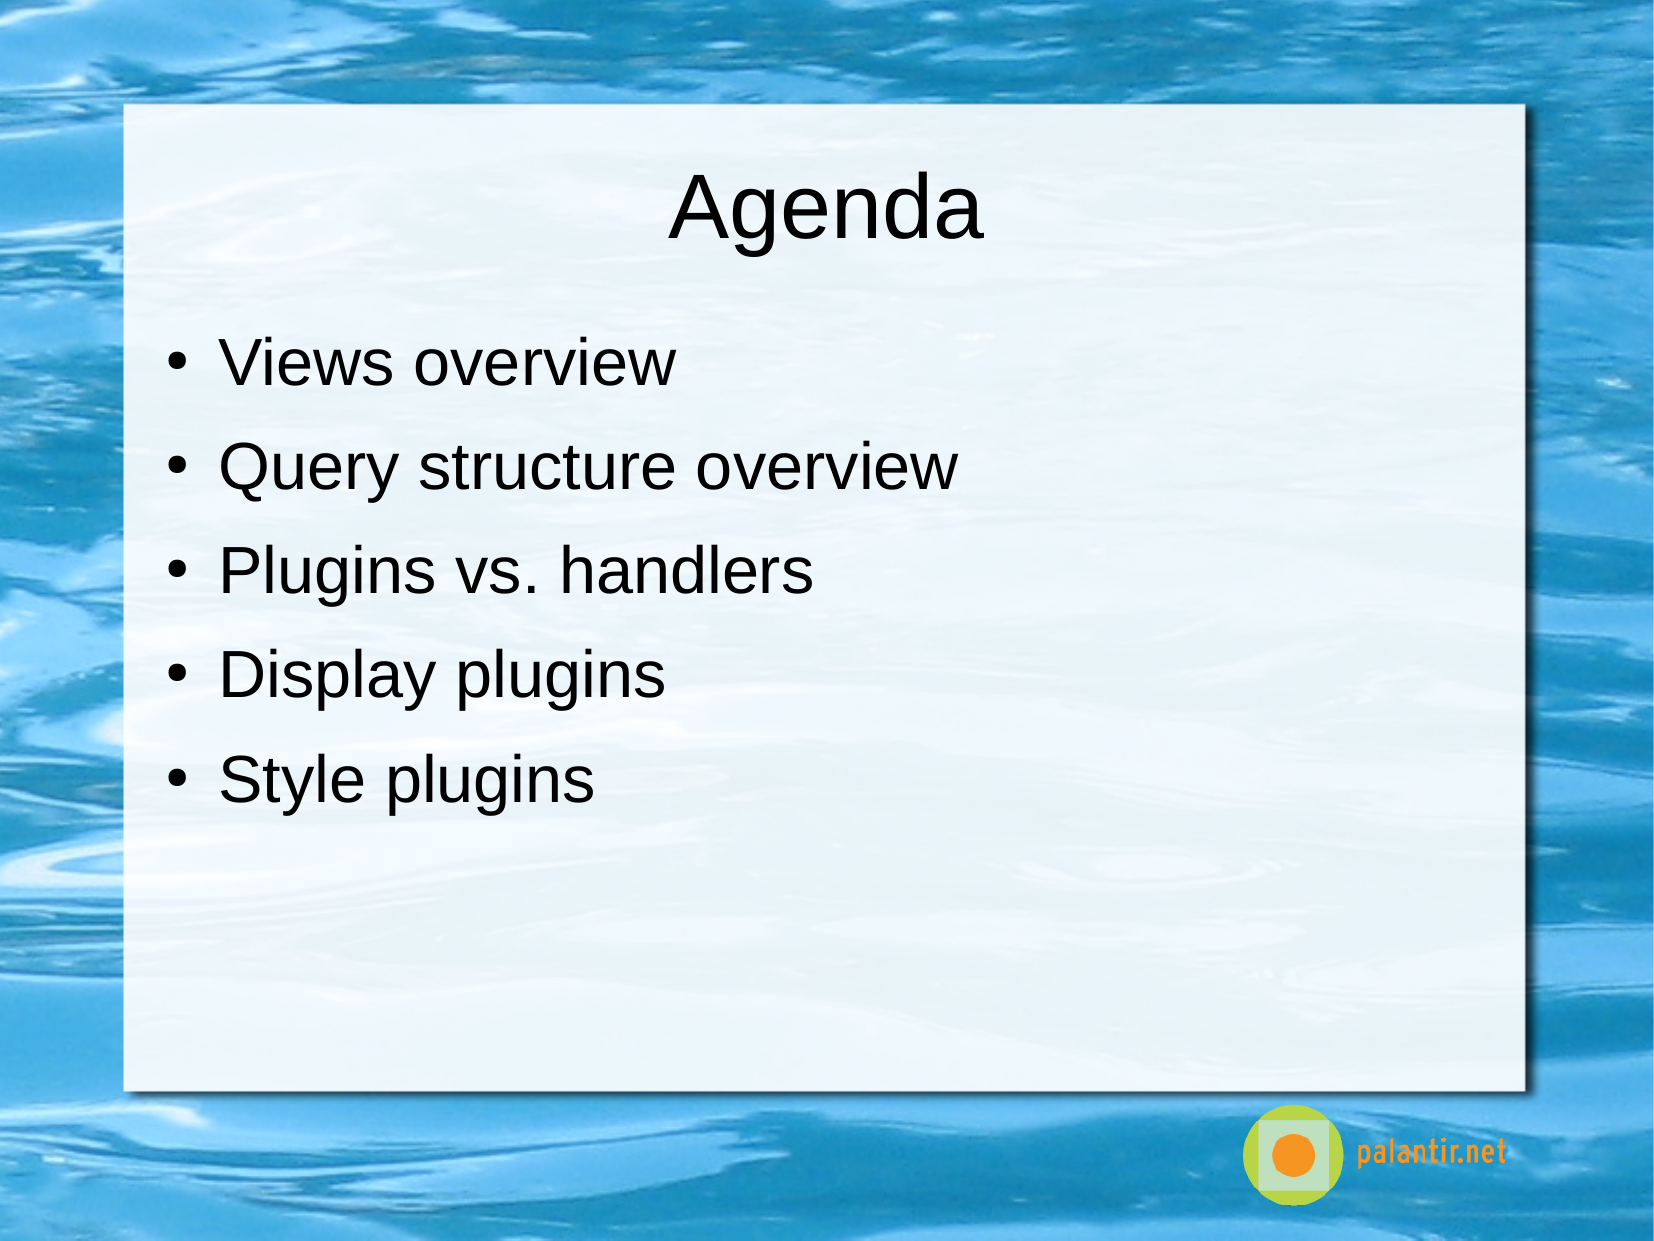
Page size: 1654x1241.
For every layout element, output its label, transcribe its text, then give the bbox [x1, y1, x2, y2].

picture [0, 0, 1654, 1241]
title Agenda [147, 118, 1506, 296]
list Views overview Query structure overview Plugins vs. handlers Display plugins Style plugins [147, 324, 1506, 1049]
